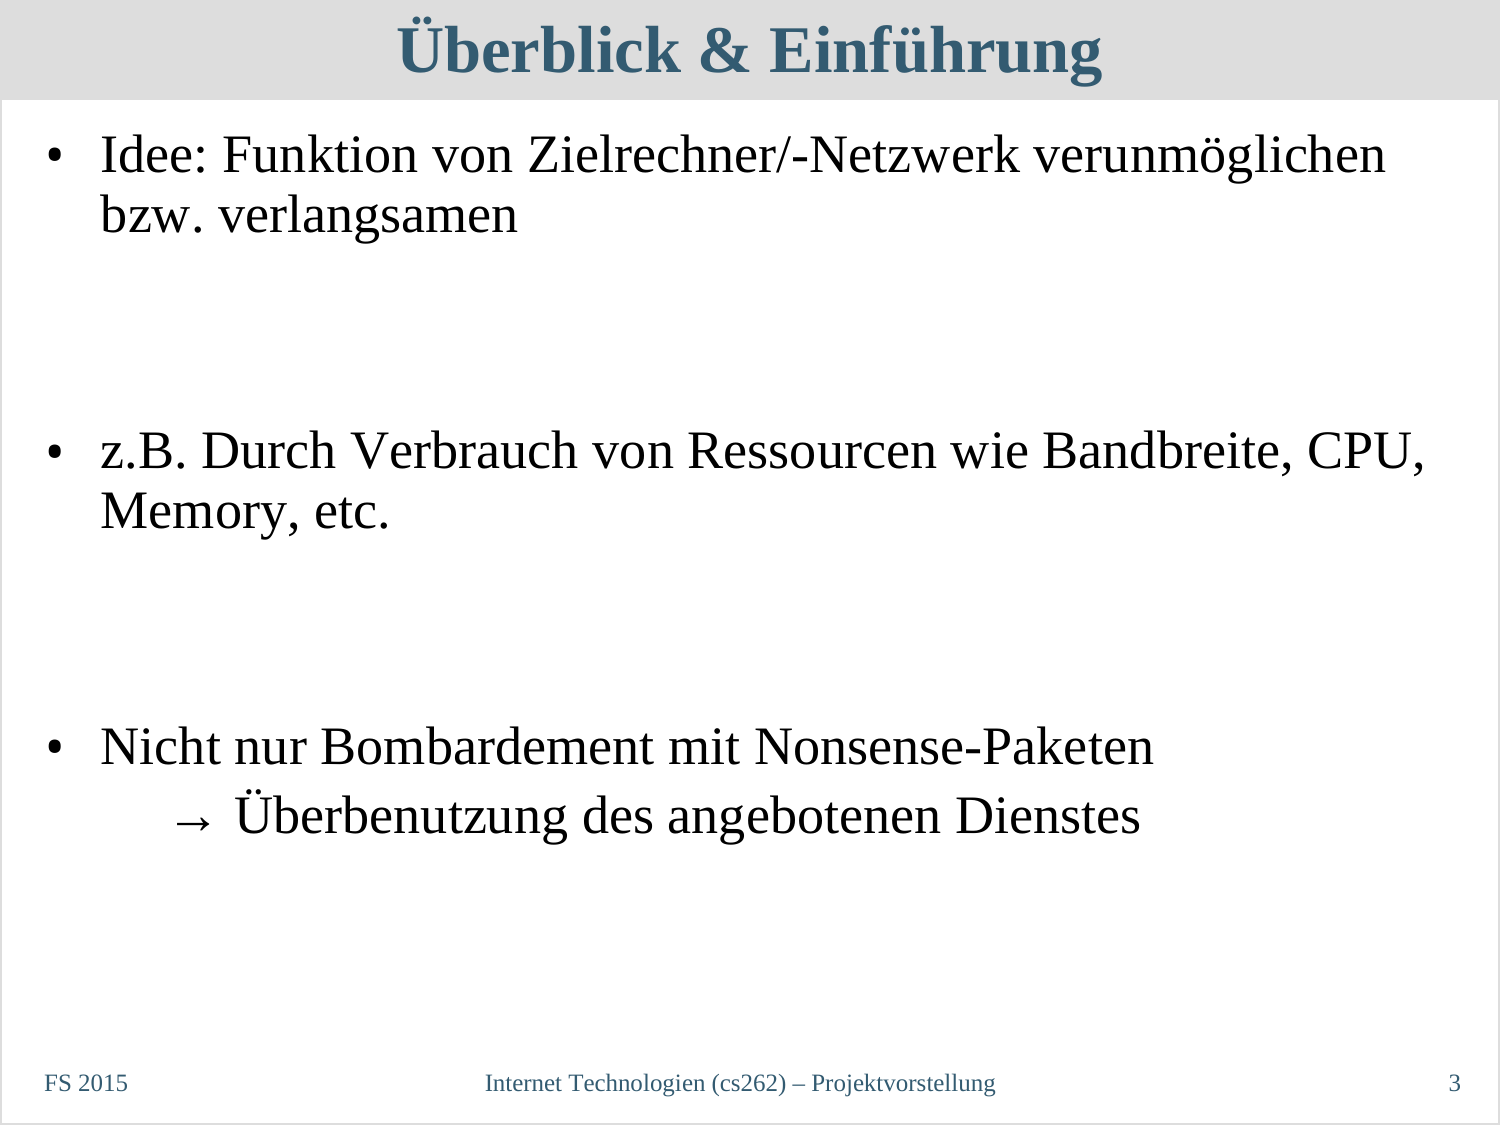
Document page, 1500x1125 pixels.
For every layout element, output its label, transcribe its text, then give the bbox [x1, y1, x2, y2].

title Überblick & Einführung [0, 0, 1500, 100]
text_box <Nummer> [1375, 1058, 1477, 1097]
list Idee: Funktion von Zielrechner/-Netzwerk verunmöglichen bzw. verlangsamen z.B. Durch Verbrauch von Ressourcen wie Bandbreite, CPU, Memory, etc. Nicht nur Bombardement mit Nonsense-Paketen → Überbenutzung des angebotenen Dienstes [29, 116, 1480, 1004]
text_box FS 2015 [29, 1058, 195, 1097]
text_box Internet Technologien (cs262) – Projektvorstellung [300, 1058, 1201, 1107]
